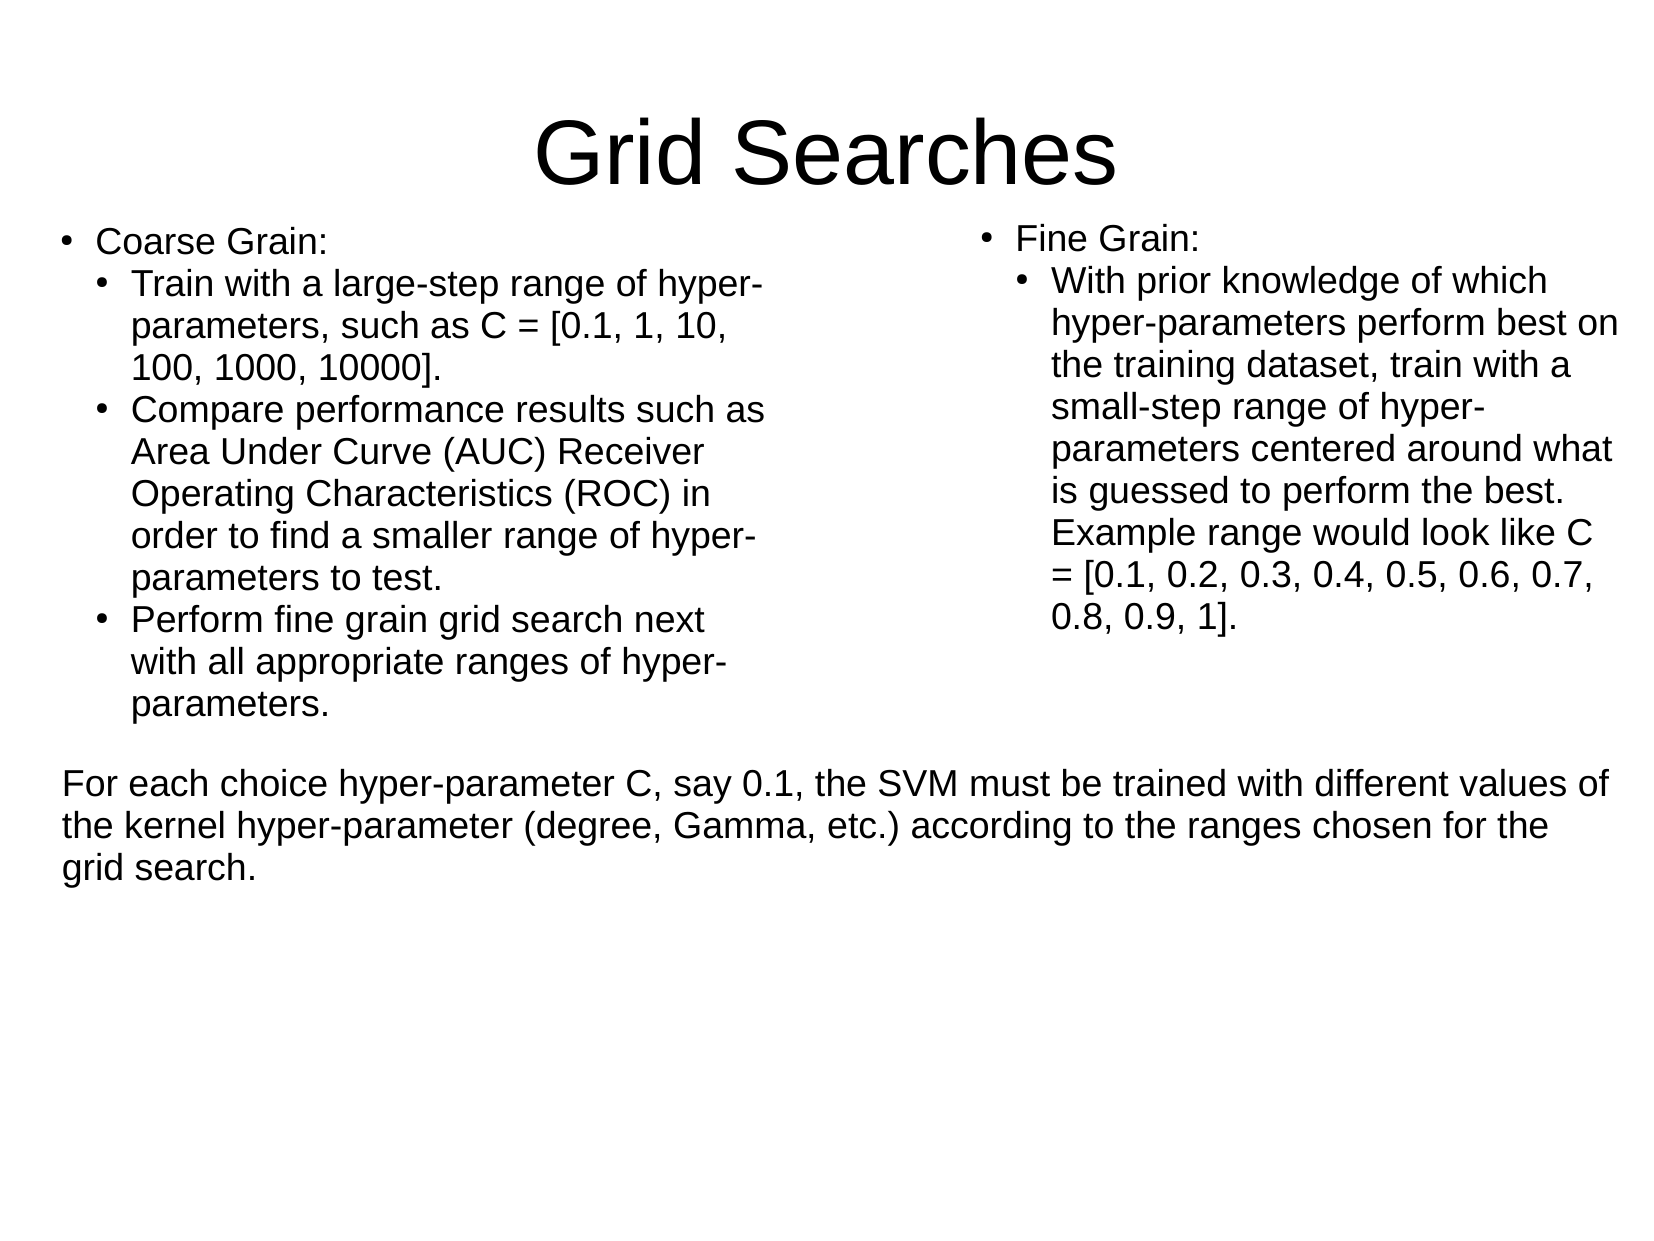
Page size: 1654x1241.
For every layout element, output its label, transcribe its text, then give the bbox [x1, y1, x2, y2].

text_box Coarse Grain: Train with a large-step range of hyper-parameters, such as C = [0.1, 1, 10, 100, 1000, 10000]. Compare performance results such as Area Under Curve (AUC) Receiver Operating Characteristics (ROC) in order to find a smaller range of hyper-parameters to test. Perform fine grain grid search next with all appropriate ranges of hyper-parameters. [59, 180, 780, 750]
title Grid Searches [82, 49, 1571, 257]
text_box For each choice hyper-parameter C, say 0.1, the SVM must be trained with different values of the kernel hyper-parameter (degree, Gamma, etc.) according to the ranges chosen for the grid search. [0, 750, 1614, 901]
text_box Fine Grain: With prior knowledge of which hyper-parameters perform best on the training dataset, train with a small-step range of hyper-parameters centered around what is guessed to perform the best. Example range would look like C = [0.1, 0.2, 0.3, 0.4, 0.5, 0.6, 0.7, 0.8, 0.9, 1]. [944, 175, 1620, 638]
